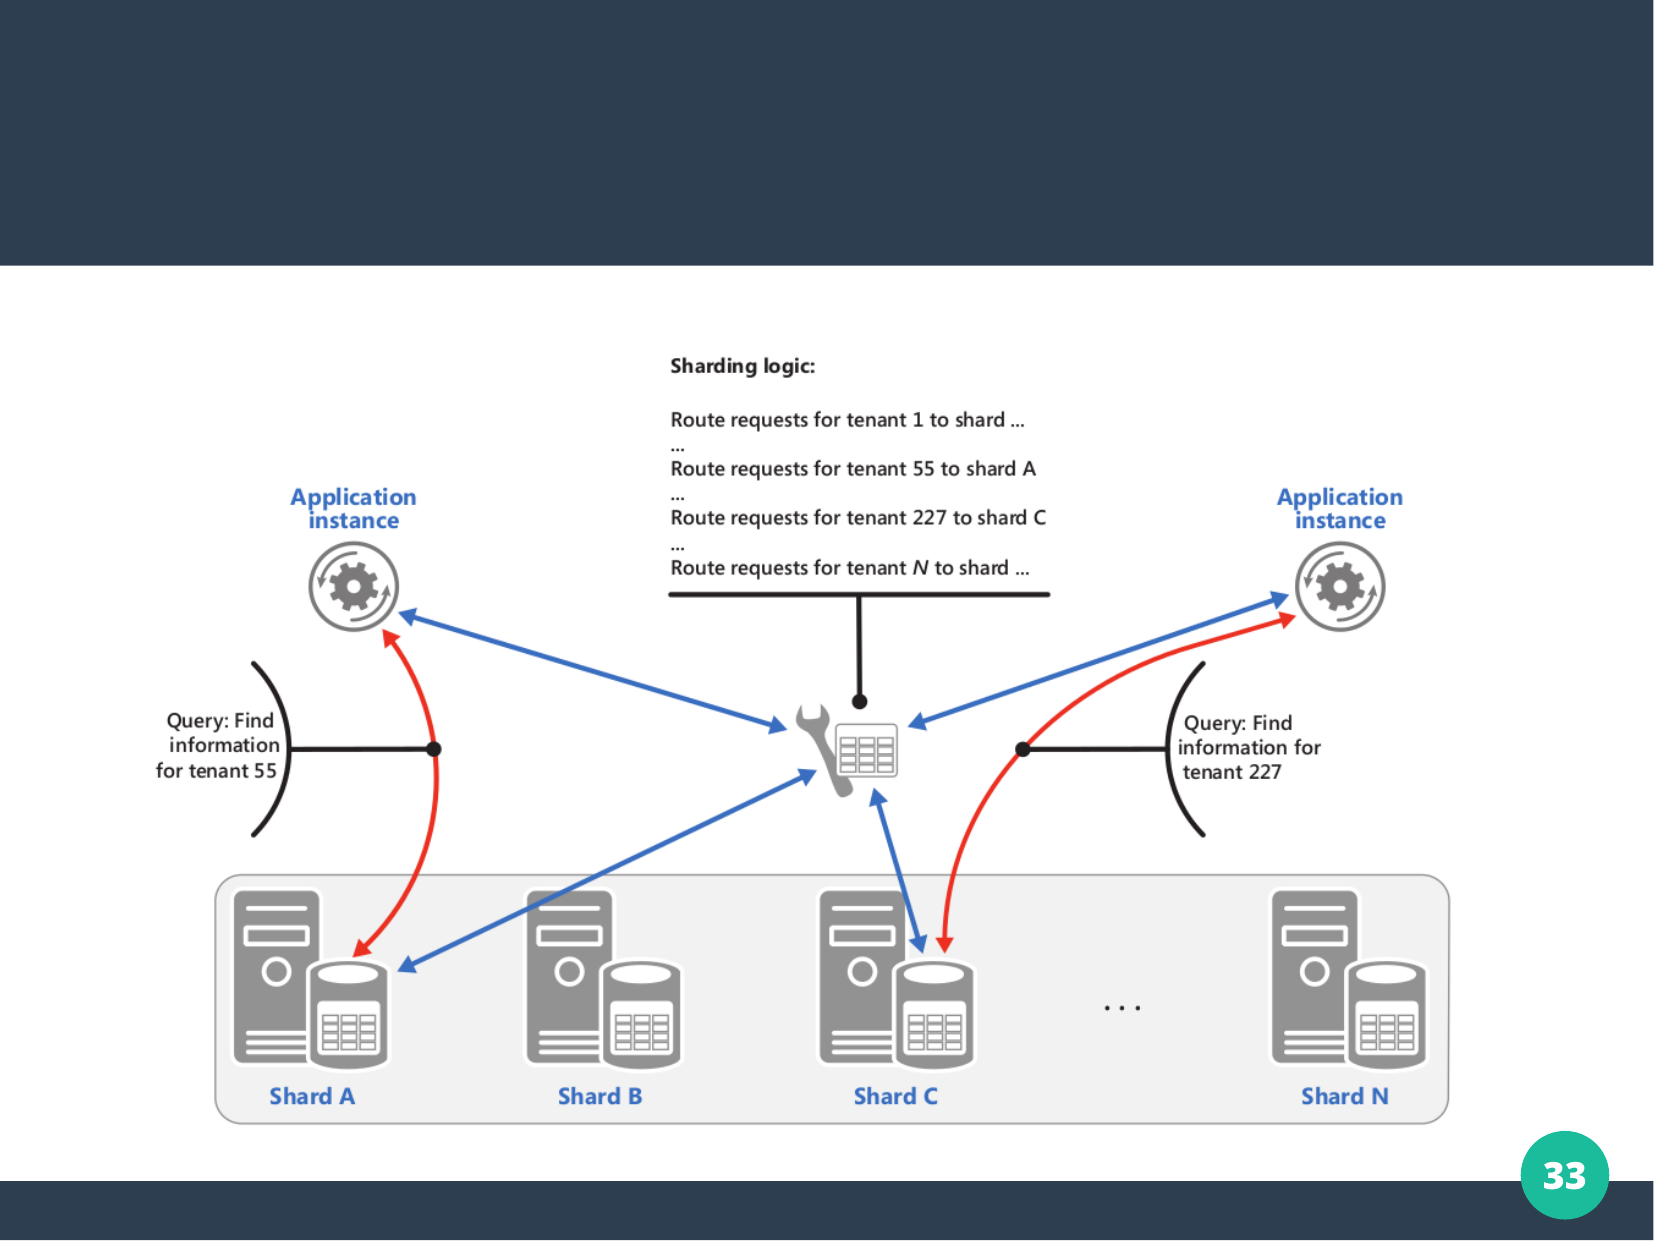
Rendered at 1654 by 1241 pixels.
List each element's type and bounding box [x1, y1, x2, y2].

picture [135, 324, 1519, 1152]
